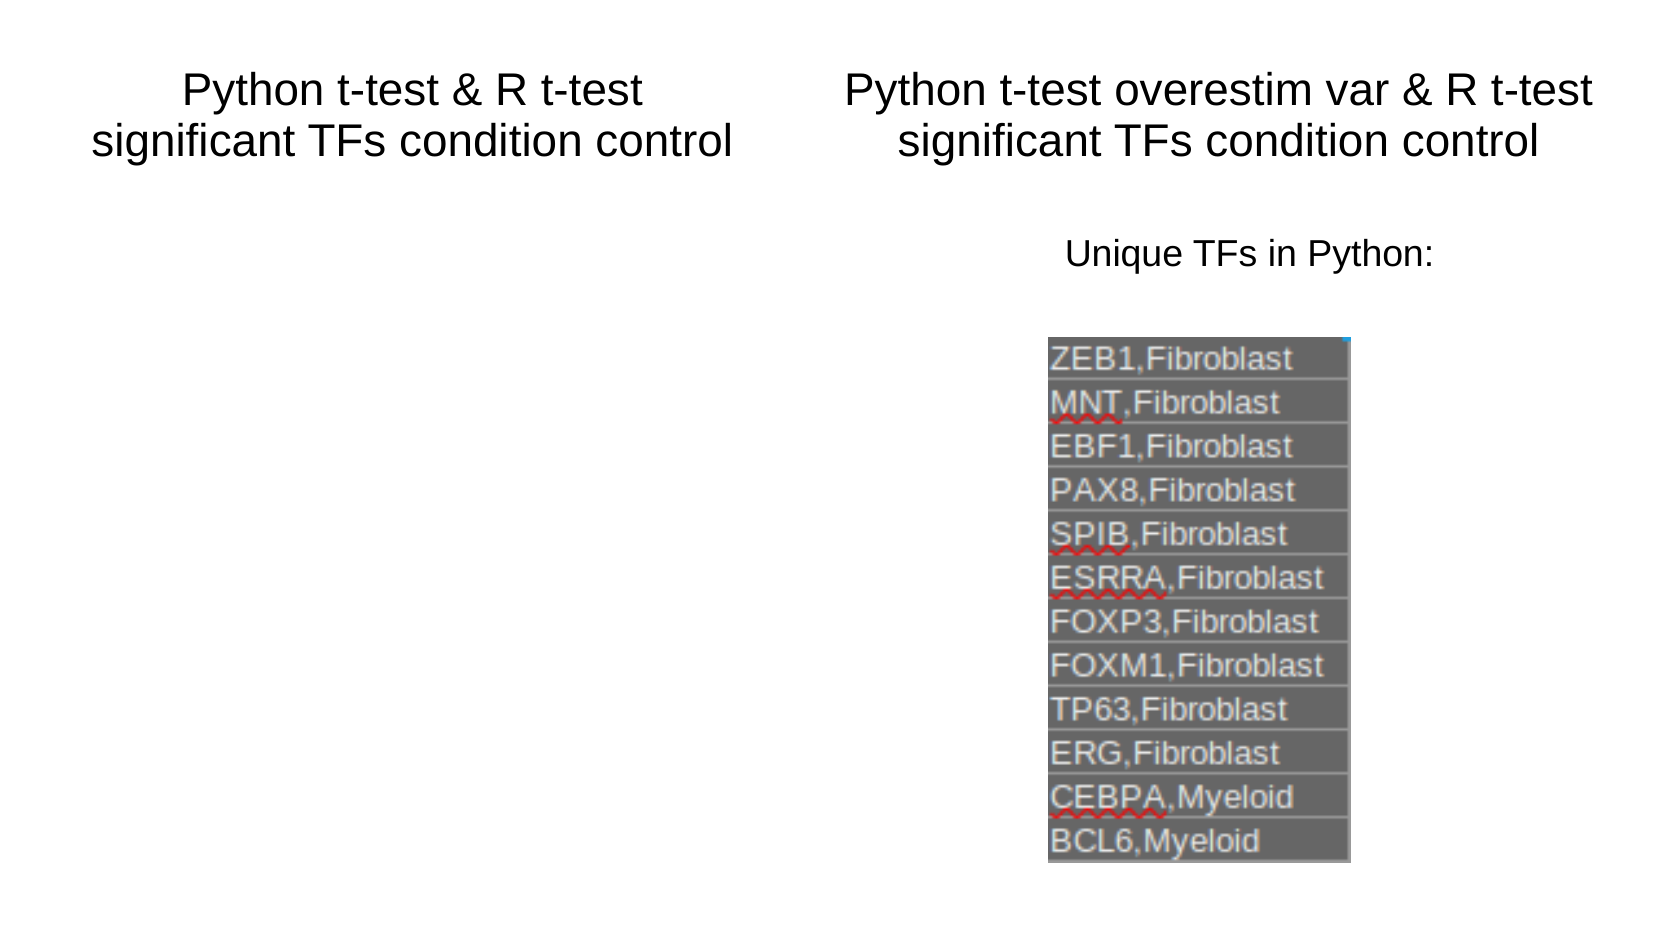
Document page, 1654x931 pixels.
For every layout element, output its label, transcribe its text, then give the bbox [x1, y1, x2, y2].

title Python t-test overestim var & R t-test significant TFs condition control [825, 37, 1613, 193]
title Python t-test & R t-test significant TFs condition control [37, 37, 788, 193]
picture [1048, 337, 1351, 863]
text_box Unique TFs in Python: [1050, 225, 1613, 282]
